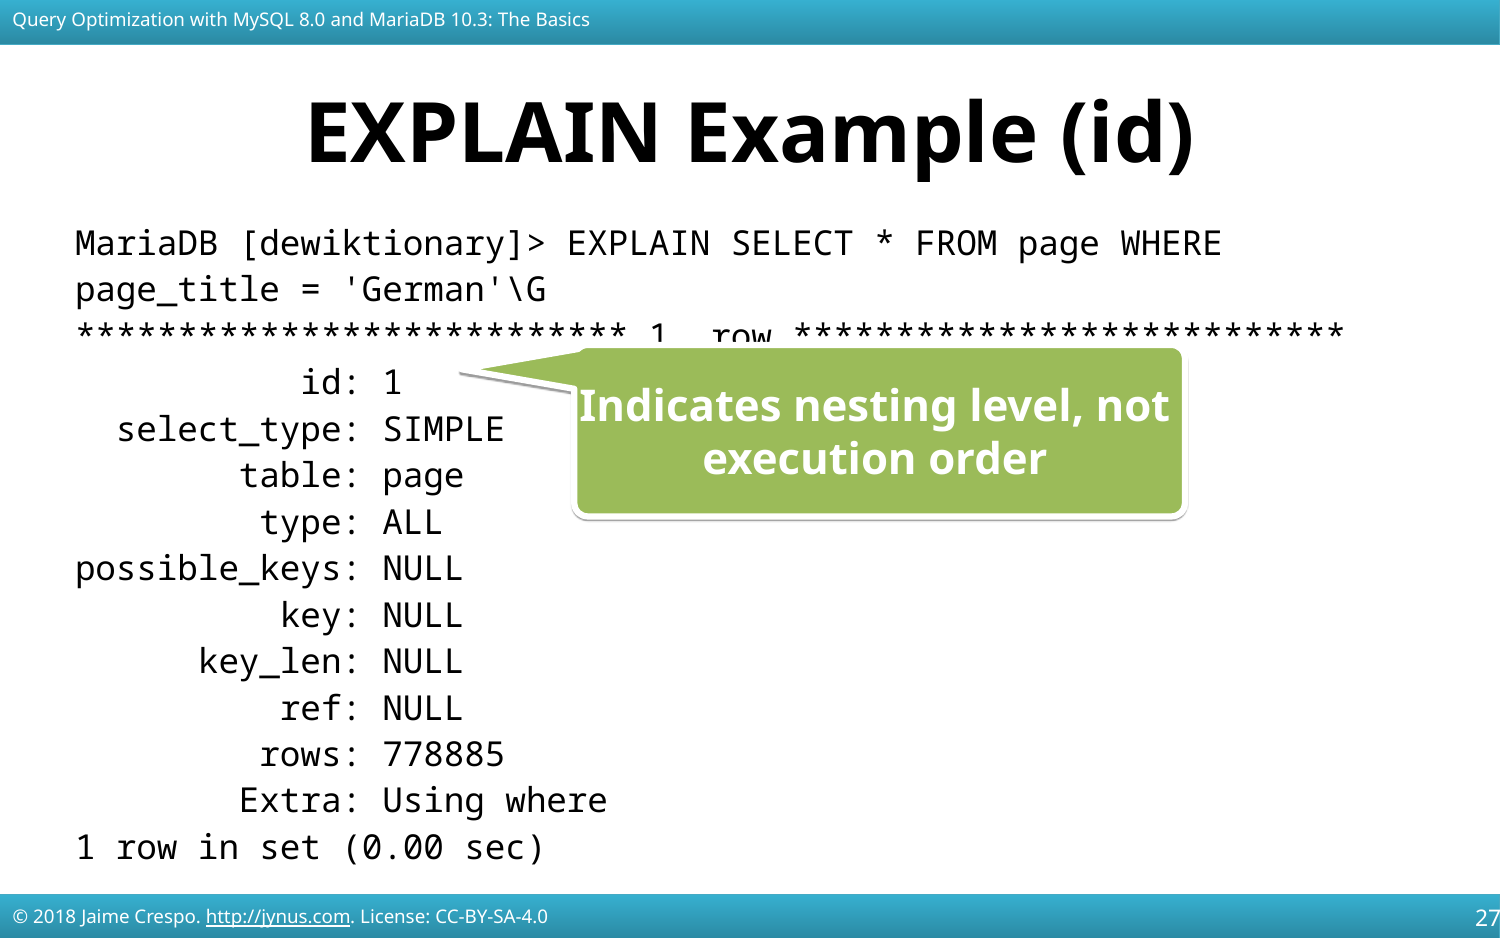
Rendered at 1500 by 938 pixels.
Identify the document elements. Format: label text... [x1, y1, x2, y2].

text_box Indicates nesting level, not execution order [461, 344, 1186, 517]
title EXPLAIN Example (id) [75, 41, 1425, 218]
list MariaDB [dewiktionary]> EXPLAIN SELECT * FROM page WHERE page_title = 'German'\G *************************** 1. row *************************** id: 1 select_type: SIMPLE table: page type: ALL possible_keys: NULL key: NULL key_len: NULL ref: NULL rows: 778885 Extra: Using where 1 row in set (0.00 sec) [75, 218, 1425, 876]
